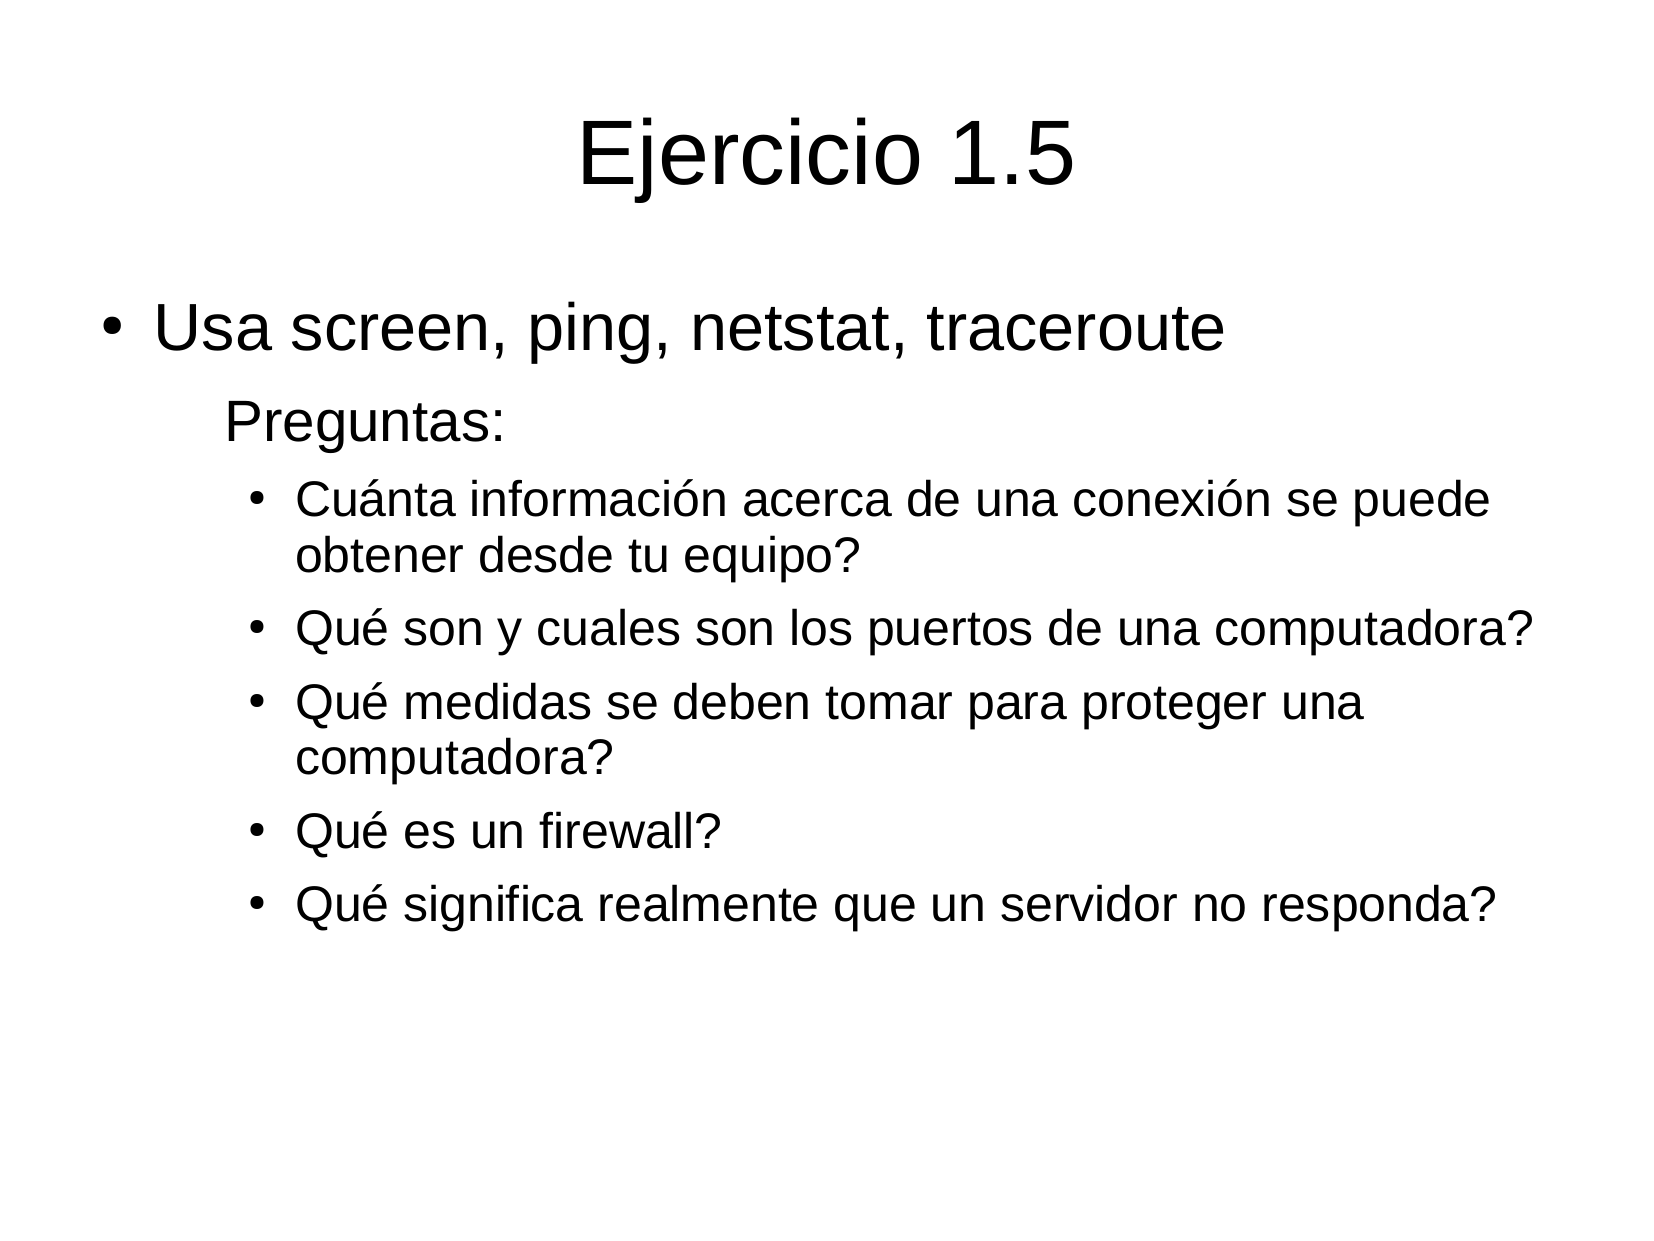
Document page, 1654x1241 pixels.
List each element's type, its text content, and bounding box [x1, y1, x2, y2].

list Usa screen, ping, netstat, traceroute Preguntas: Cuánta información acerca de una conexión se puede obtener desde tu equipo? Qué son y cuales son los puertos de una computadora? Qué medidas se deben tomar para proteger una computadora? Qué es un firewall? Qué significa realmente que un servidor no responda? [82, 290, 1571, 1010]
title Ejercicio 1.5 [82, 49, 1571, 257]
